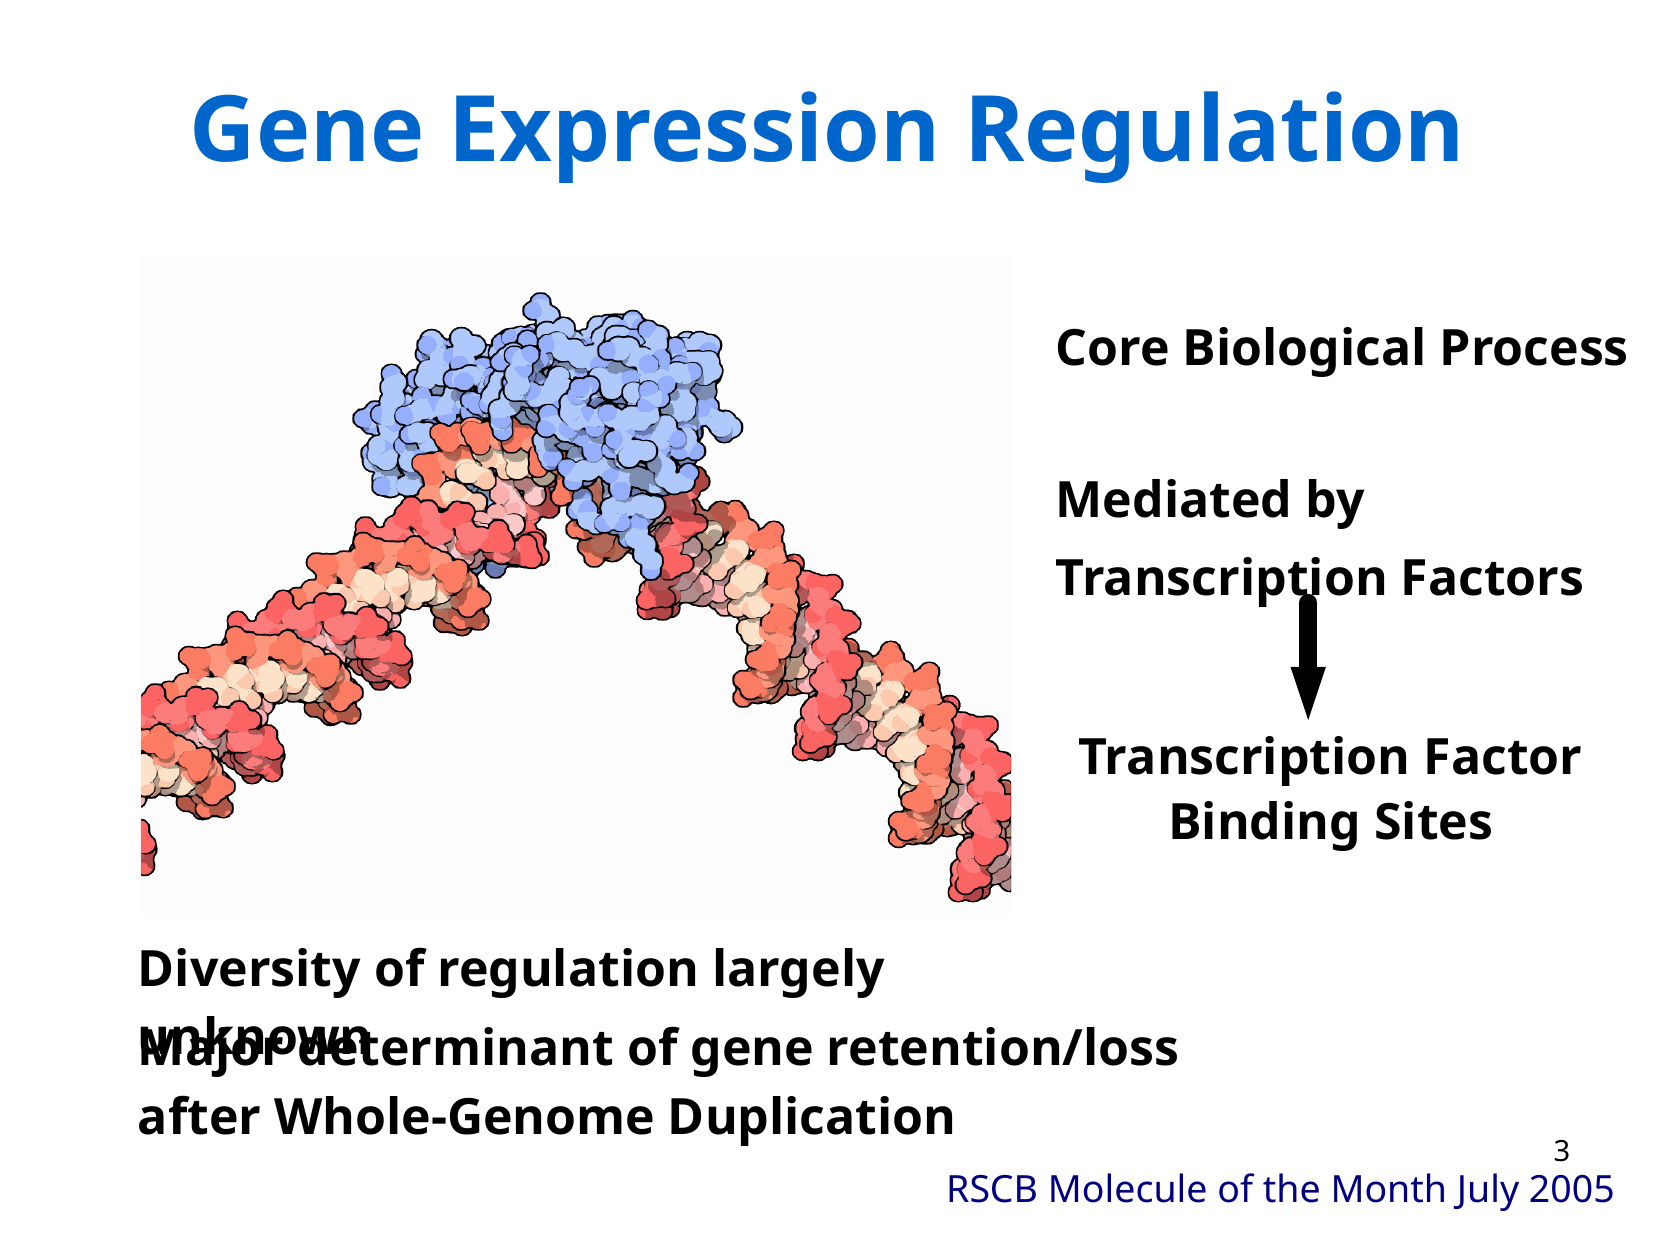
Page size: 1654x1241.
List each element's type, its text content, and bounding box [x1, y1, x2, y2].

text_box Gene Expression Regulation [158, 55, 1498, 179]
text_box Core Biological Process [1040, 304, 1653, 376]
text_box RSCB Molecule of the Month July 2005 [939, 1155, 1624, 1212]
text_box Mediated by Transcription Factors [1040, 456, 1626, 592]
picture [140, 255, 1012, 915]
text_box Diversity of regulation largely unknown [123, 925, 1114, 997]
text_box Transcription Factor Binding Sites [1038, 734, 1624, 863]
text_box Major determinant of gene retention/loss after Whole-Genome Duplication [123, 1005, 1264, 1132]
text_box [1314, 592, 1602, 622]
text_box [1012, 495, 1302, 622]
